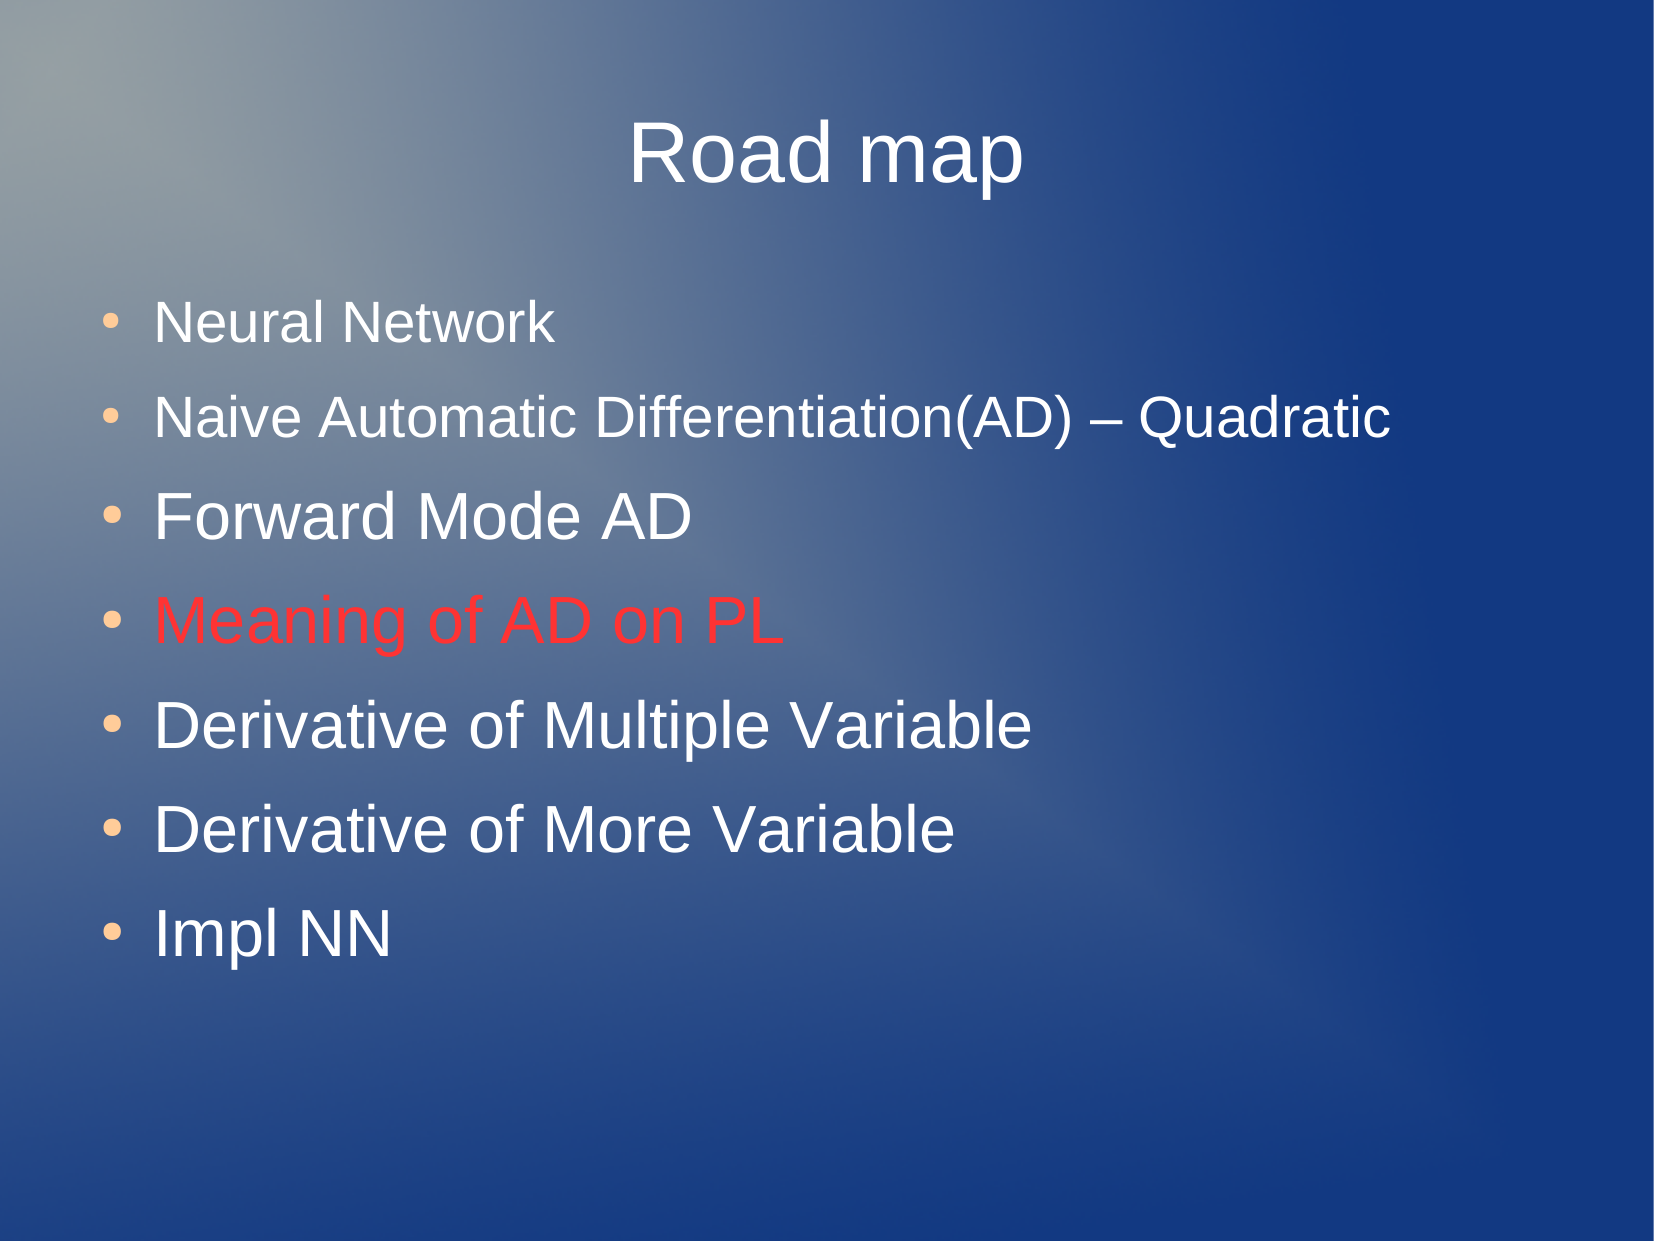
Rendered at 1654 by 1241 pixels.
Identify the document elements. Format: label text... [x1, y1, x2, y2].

title Road map [82, 49, 1571, 257]
list Neural Network Naive Automatic Differentiation(AD) – Quadratic Forward Mode AD Meaning of AD on PL Derivative of Multiple Variable Derivative of More Variable Impl NN [82, 290, 1571, 1109]
picture [0, 0, 1654, 1241]
